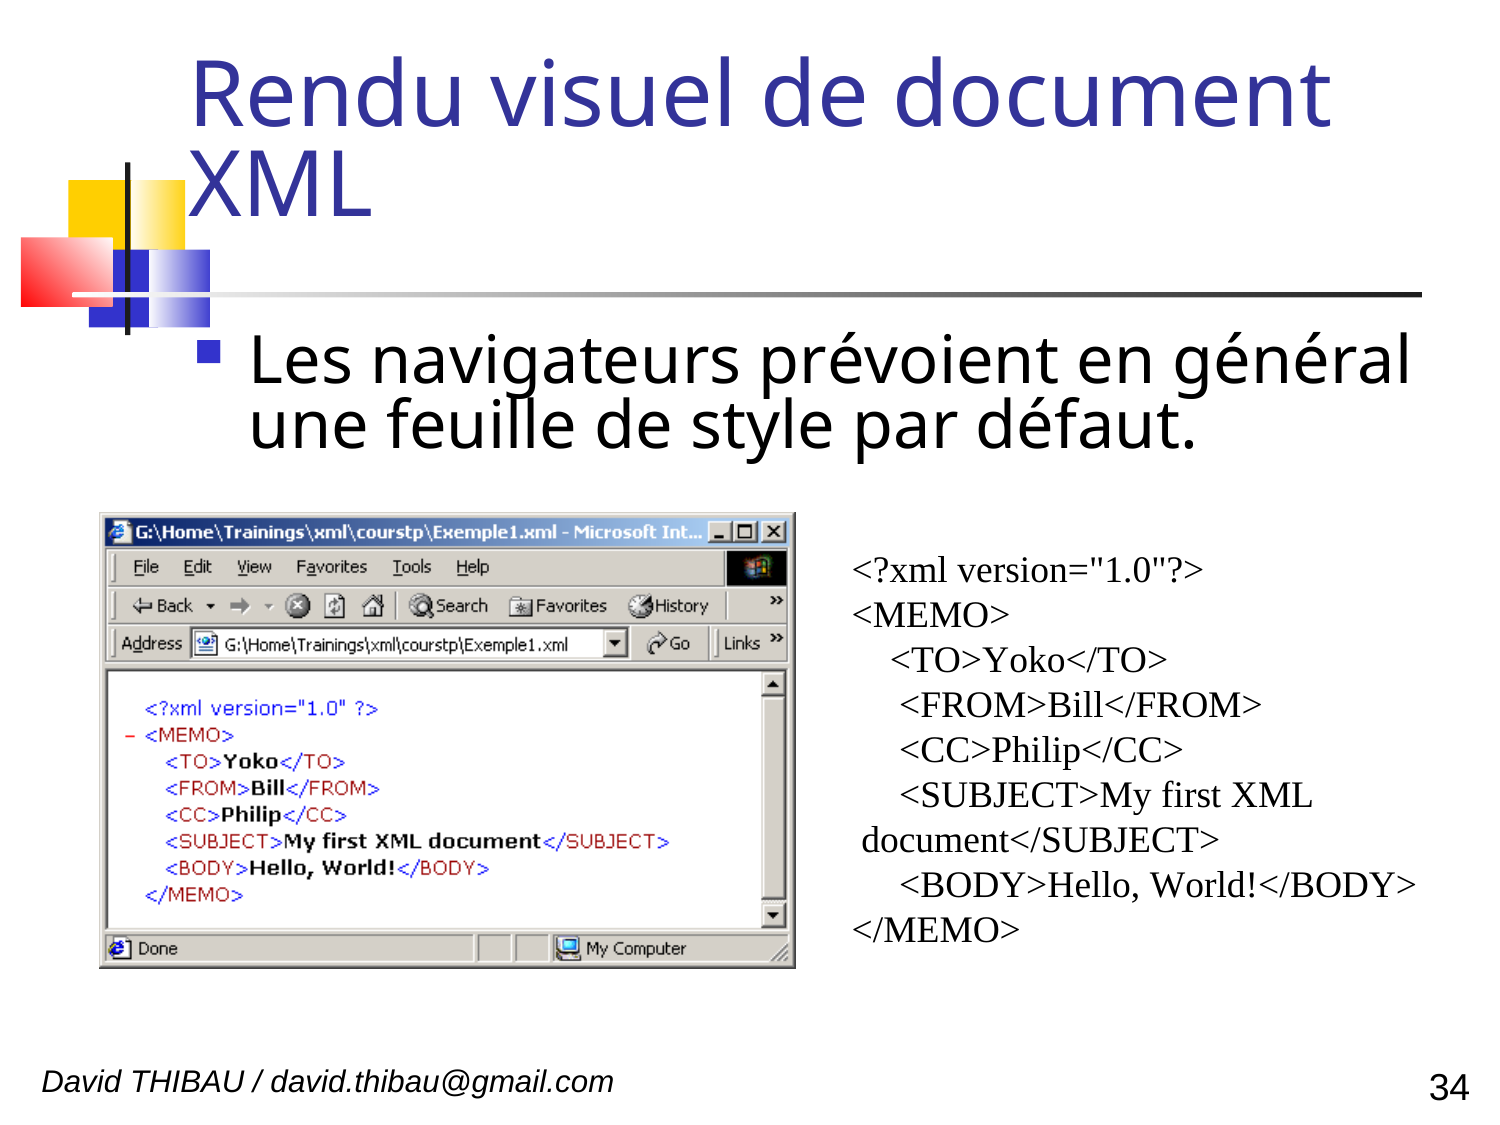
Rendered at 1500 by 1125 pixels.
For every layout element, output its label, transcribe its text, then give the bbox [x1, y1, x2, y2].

list Les navigateurs prévoient en général une feuille de style par défaut. [193, 330, 1469, 1047]
picture [99, 512, 796, 969]
text_box <?xml version="1.0"?> <MEMO> <TO>Yoko</TO> <FROM>Bill</FROM> <CC>Philip</CC> <SUBJECT>My first XML document</SUBJECT> <BODY>Hello, World!</BODY> </MEMO> [836, 537, 1433, 958]
title Rendu visuel de document XML [188, 13, 1467, 275]
